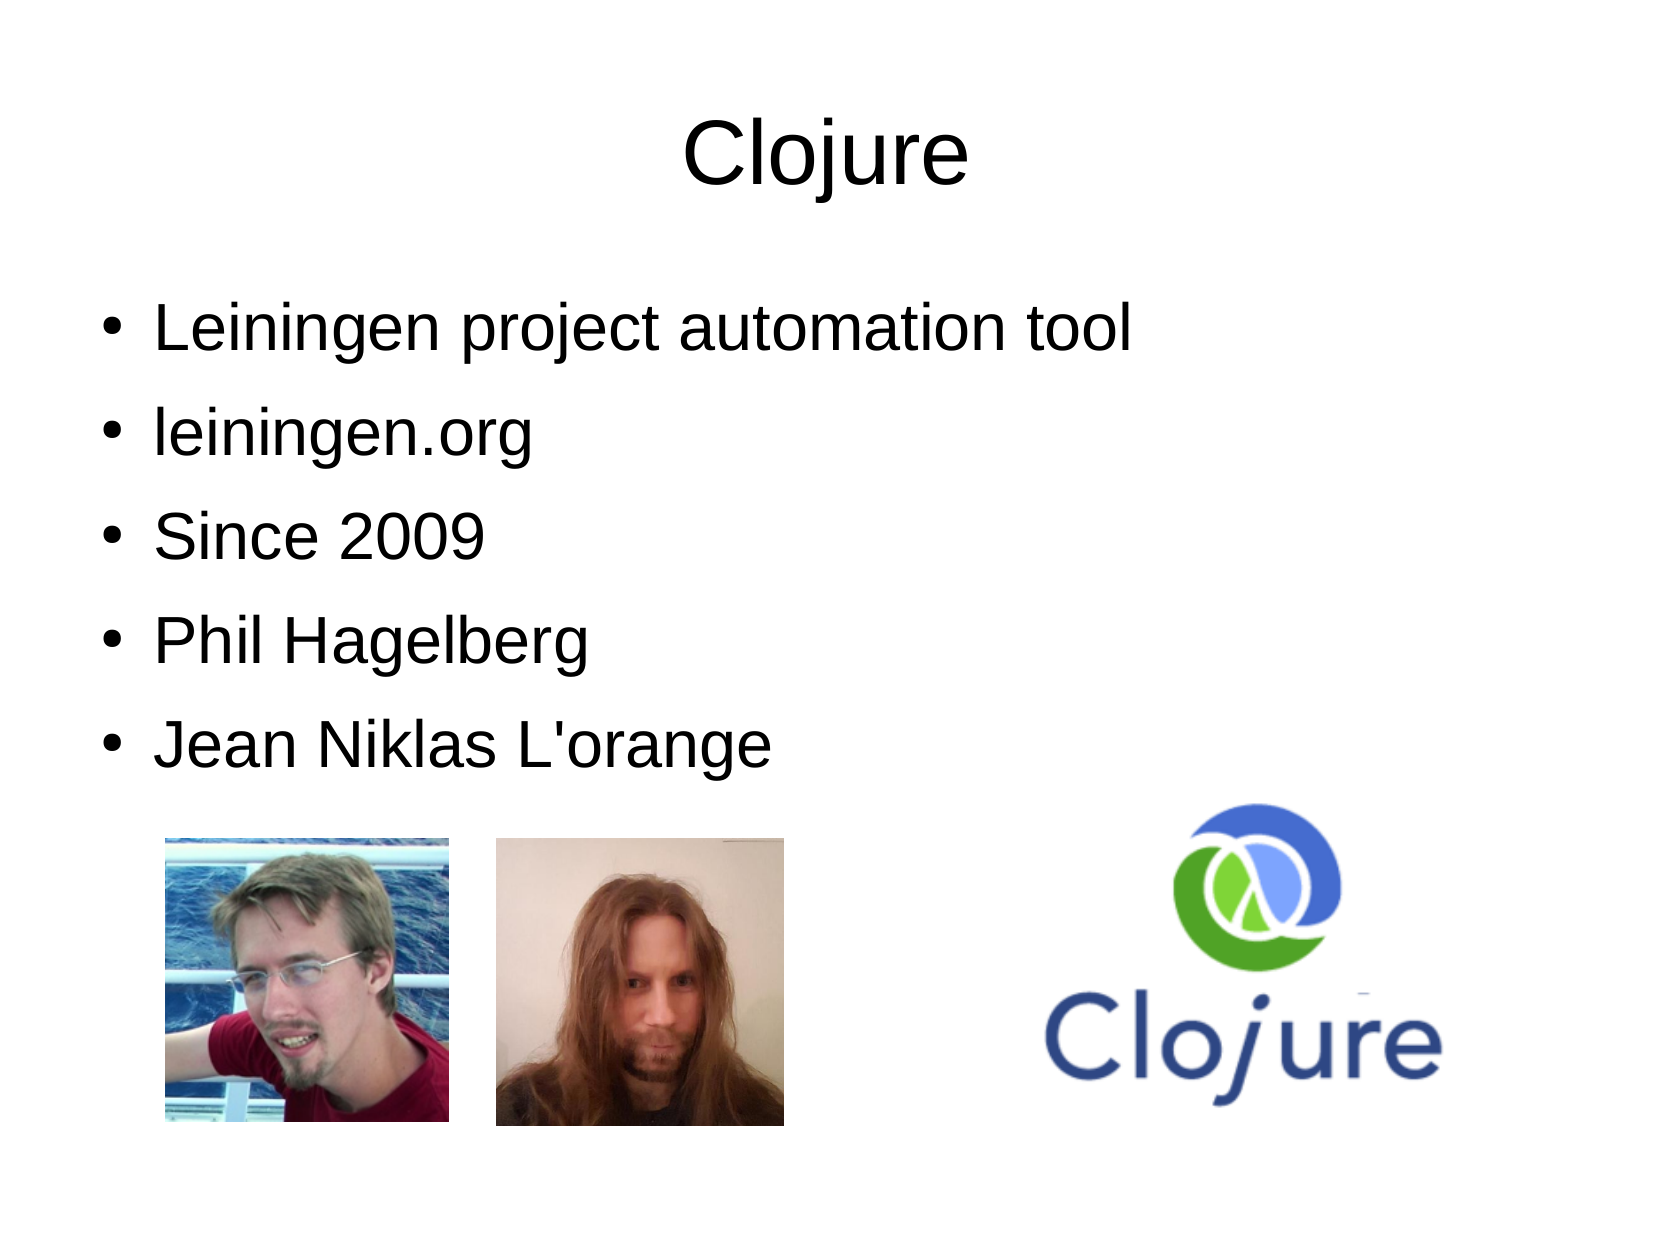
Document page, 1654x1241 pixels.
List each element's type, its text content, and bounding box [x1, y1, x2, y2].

picture [496, 838, 784, 1127]
picture [165, 838, 449, 1123]
list Leiningen project automation tool leiningen.org Since 2009 Phil Hagelberg Jean Niklas L'orange [82, 290, 1571, 1010]
title Clojure [82, 49, 1571, 257]
picture [1027, 788, 1470, 1123]
